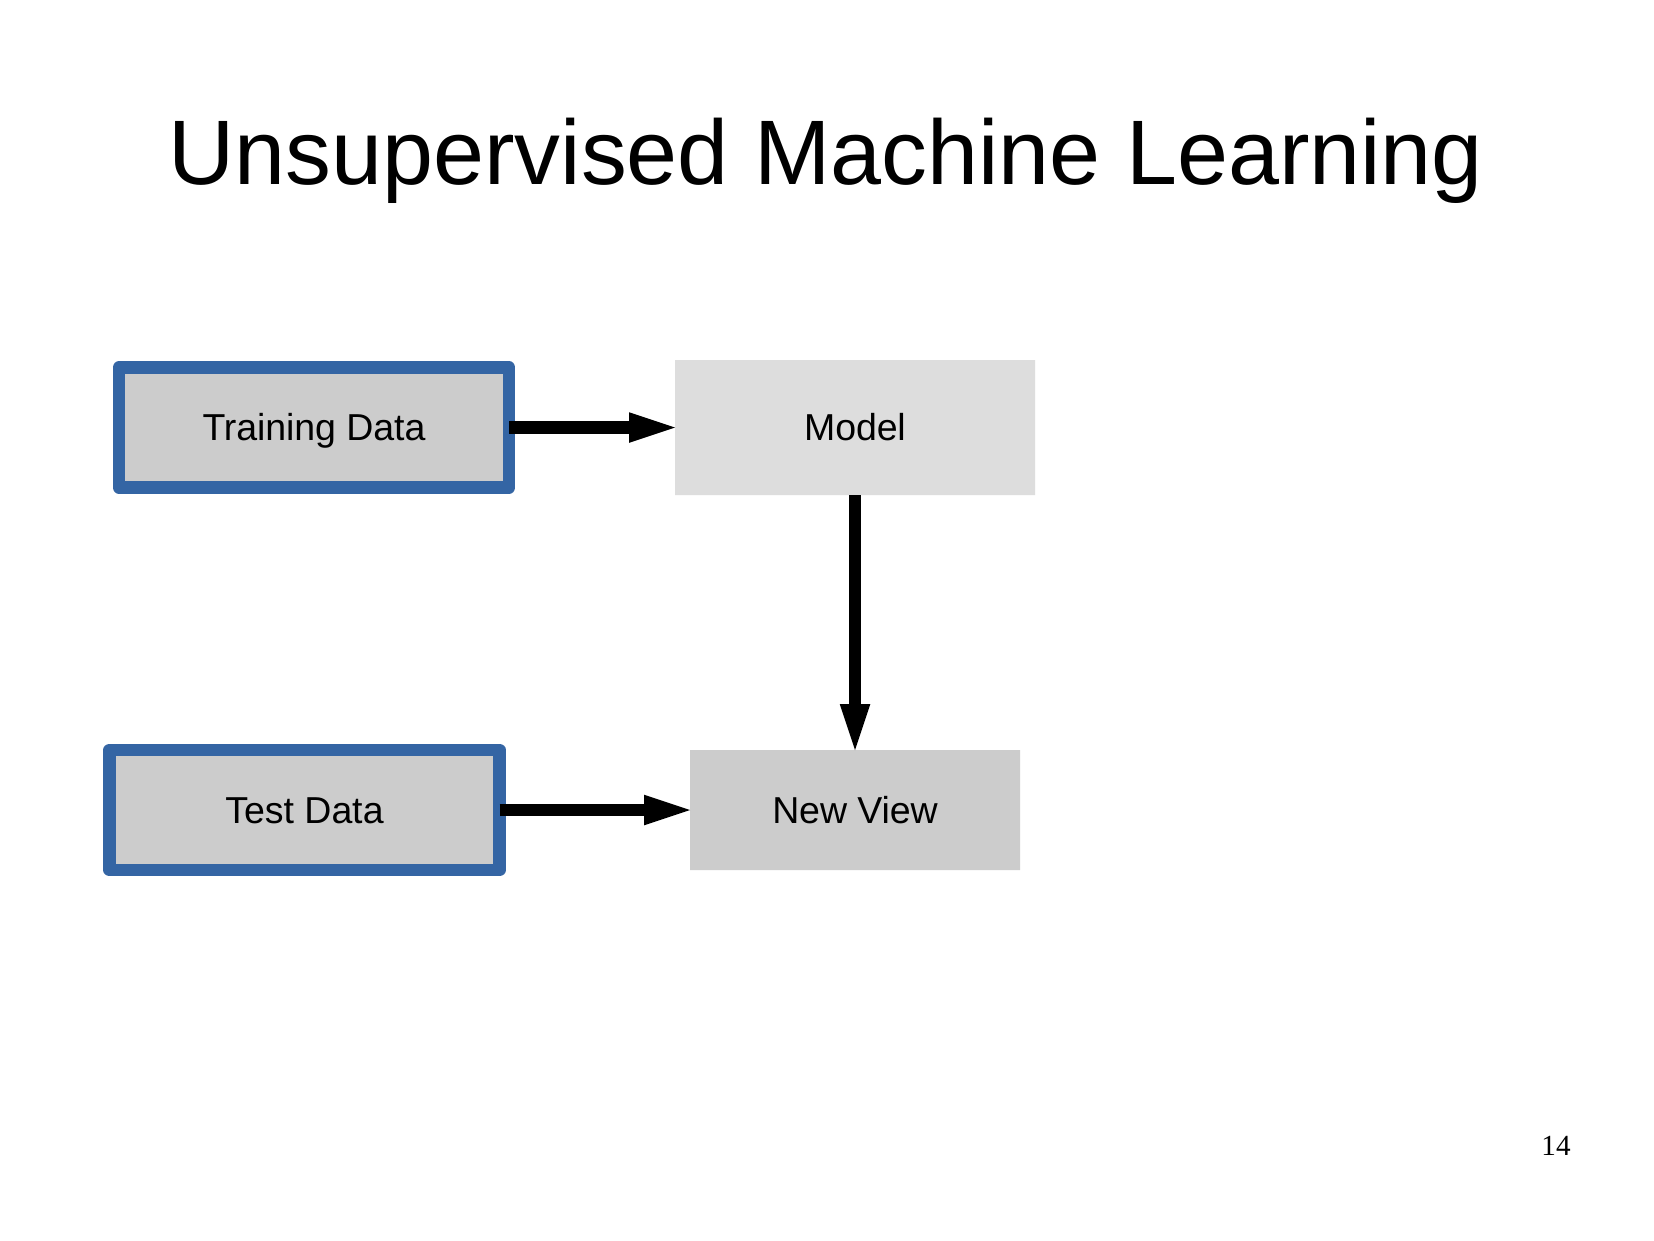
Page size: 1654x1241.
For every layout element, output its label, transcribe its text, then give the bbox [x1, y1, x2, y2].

text_box Model [675, 360, 1036, 496]
text_box Test Data [109, 750, 500, 871]
text_box New View [690, 750, 1021, 871]
text_box Training Data [119, 367, 510, 488]
title Unsupervised Machine Learning [82, 49, 1571, 257]
